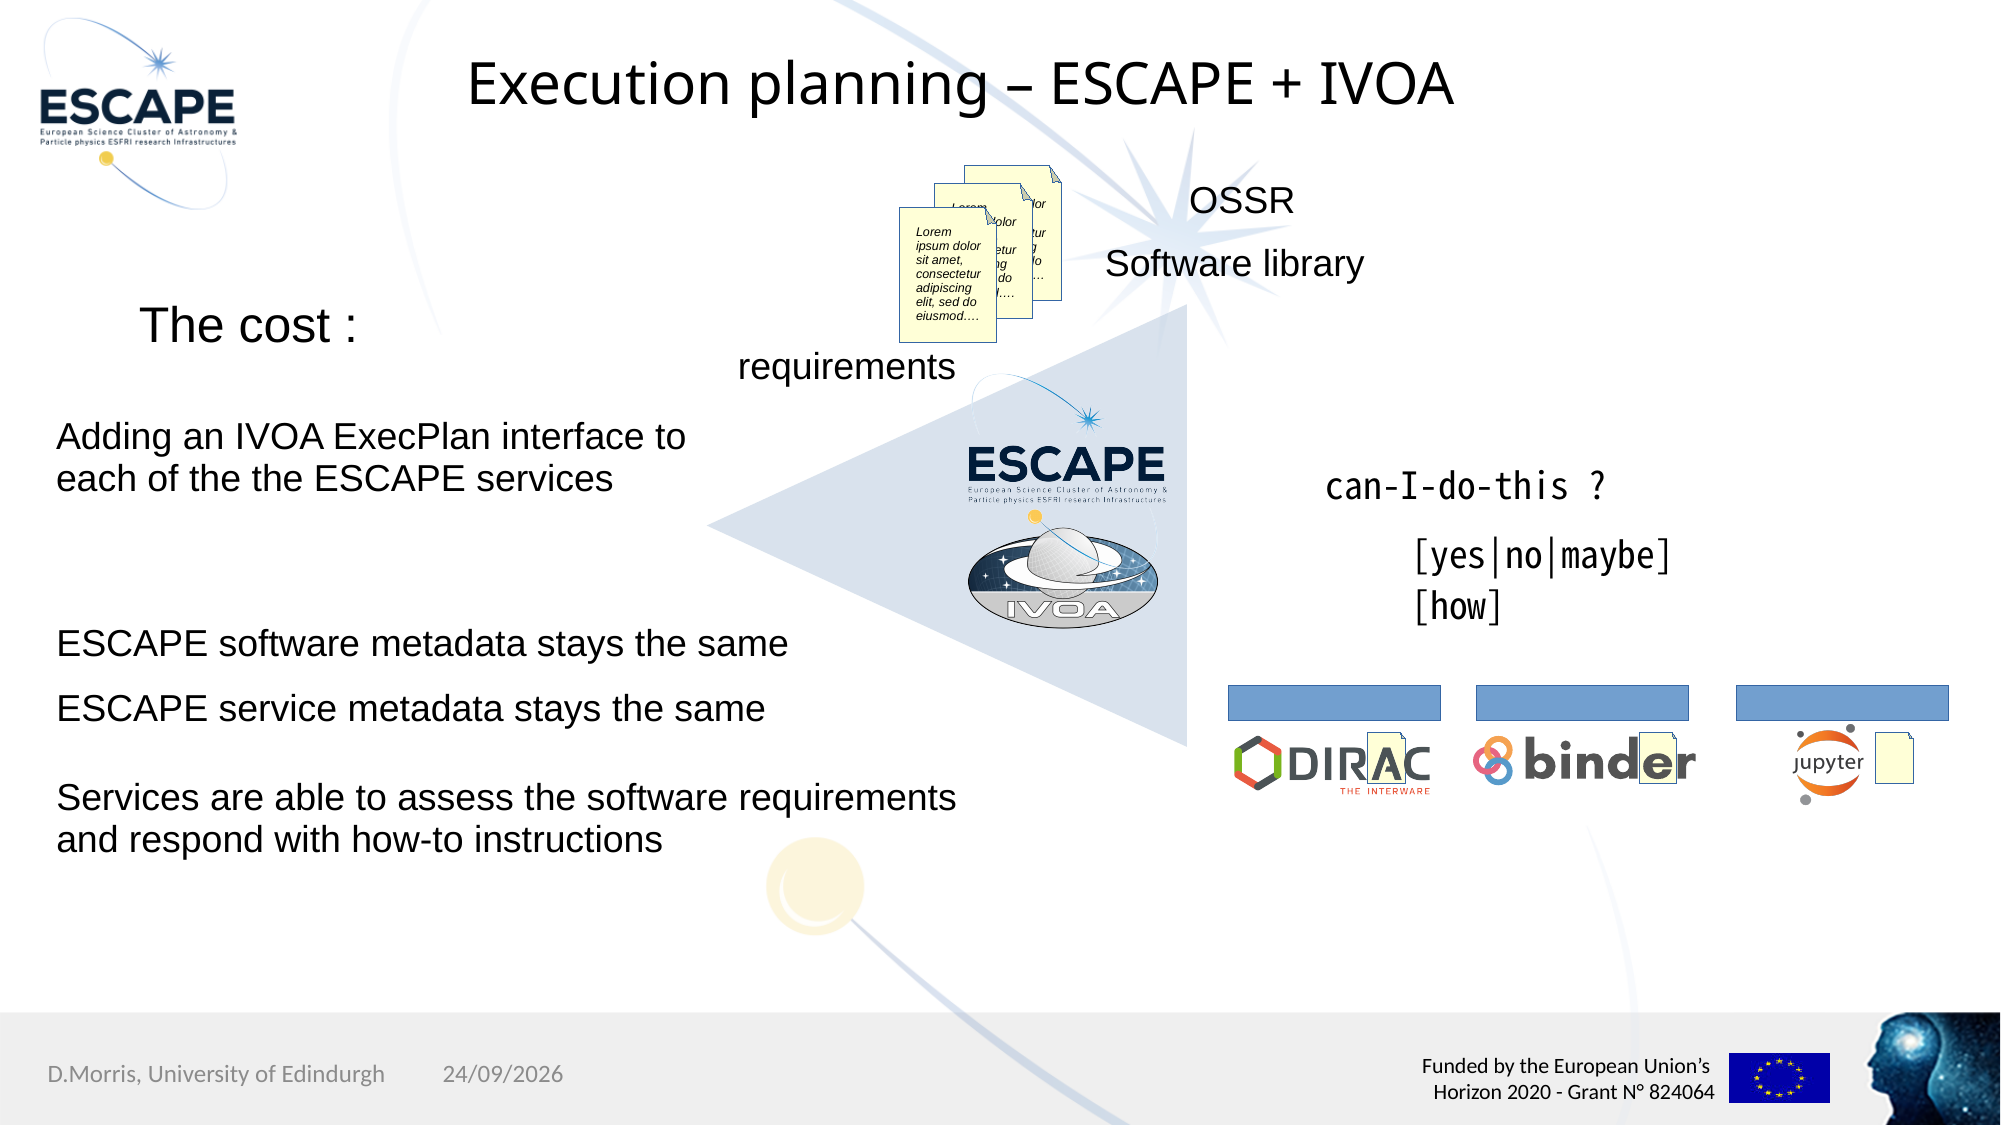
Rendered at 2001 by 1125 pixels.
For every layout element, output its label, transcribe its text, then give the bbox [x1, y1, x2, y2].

text_box [1228, 685, 1441, 721]
text_box ESCAPE service metadata stays the same [41, 680, 782, 737]
text_box [899, 165, 1058, 343]
text_box [1875, 732, 1914, 784]
text_box [706, 304, 1187, 747]
text_box [1476, 685, 1689, 721]
text_box Adding an IVOA ExecPlan interface to each of the the ESCAPE services [41, 408, 702, 508]
slide_number 15/04/2021 [427, 1042, 684, 1103]
text_box Software library [1089, 235, 1380, 293]
text_box [999, 308, 1033, 319]
footer D.Morris, University of Edindurgh [32, 1042, 414, 1103]
text_box Services are able to assess the software requirements and respond with how-to instructions [41, 768, 973, 868]
text_box requirements [723, 338, 972, 396]
text_box [how] [1396, 568, 1681, 638]
text_box Lorem ipsum dolor sit amet, consectetur adipiscing elit, sed do eiusmod…. [901, 217, 999, 331]
text_box can-I-do-this ? [1311, 448, 1794, 518]
text_box [yes|no|maybe] [1396, 517, 1689, 588]
text_box The cost : [124, 289, 374, 361]
text_box Lorem ipsum dolor sit amet, consectetur adipiscing elit, sed do eiusmod…. [966, 176, 1064, 290]
text_box OSSR [1170, 172, 1315, 229]
title Execution planning – ESCAPE + IVOA [450, 11, 1867, 150]
text_box Lorem ipsum dolor sit amet, consectetur adipiscing elit, sed do eiusmod…. [936, 194, 1035, 308]
text_box ESCAPE software metadata stays the same [41, 615, 805, 672]
text_box [1035, 290, 1062, 301]
picture [0, 0, 2001, 1125]
text_box [1736, 685, 1949, 721]
